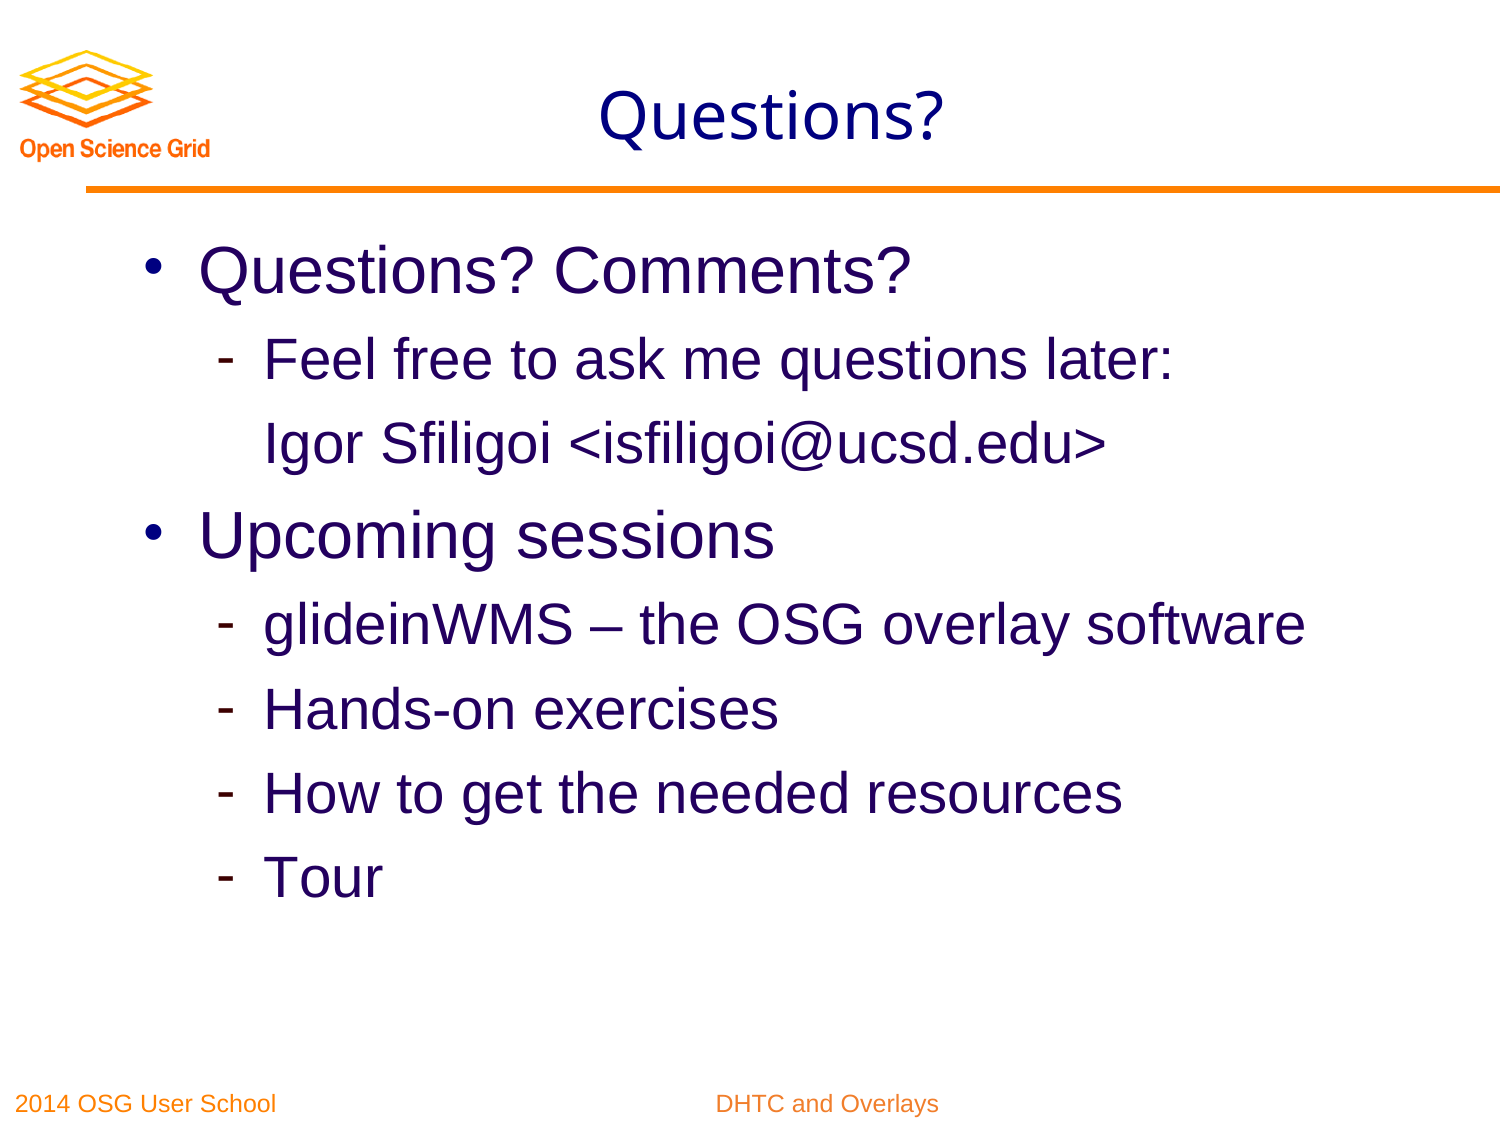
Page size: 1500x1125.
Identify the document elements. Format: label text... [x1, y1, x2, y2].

picture [0, 27, 201, 179]
list Questions? Comments? Feel free to ask me questions later: Igor Sfiligoi <isfiligoi@ucsd.edu> Upcoming sessions glideinWMS – the OSG overlay software Hands-on exercises How to get the needed resources Tour [127, 218, 1403, 962]
title Questions? [201, 11, 1342, 214]
